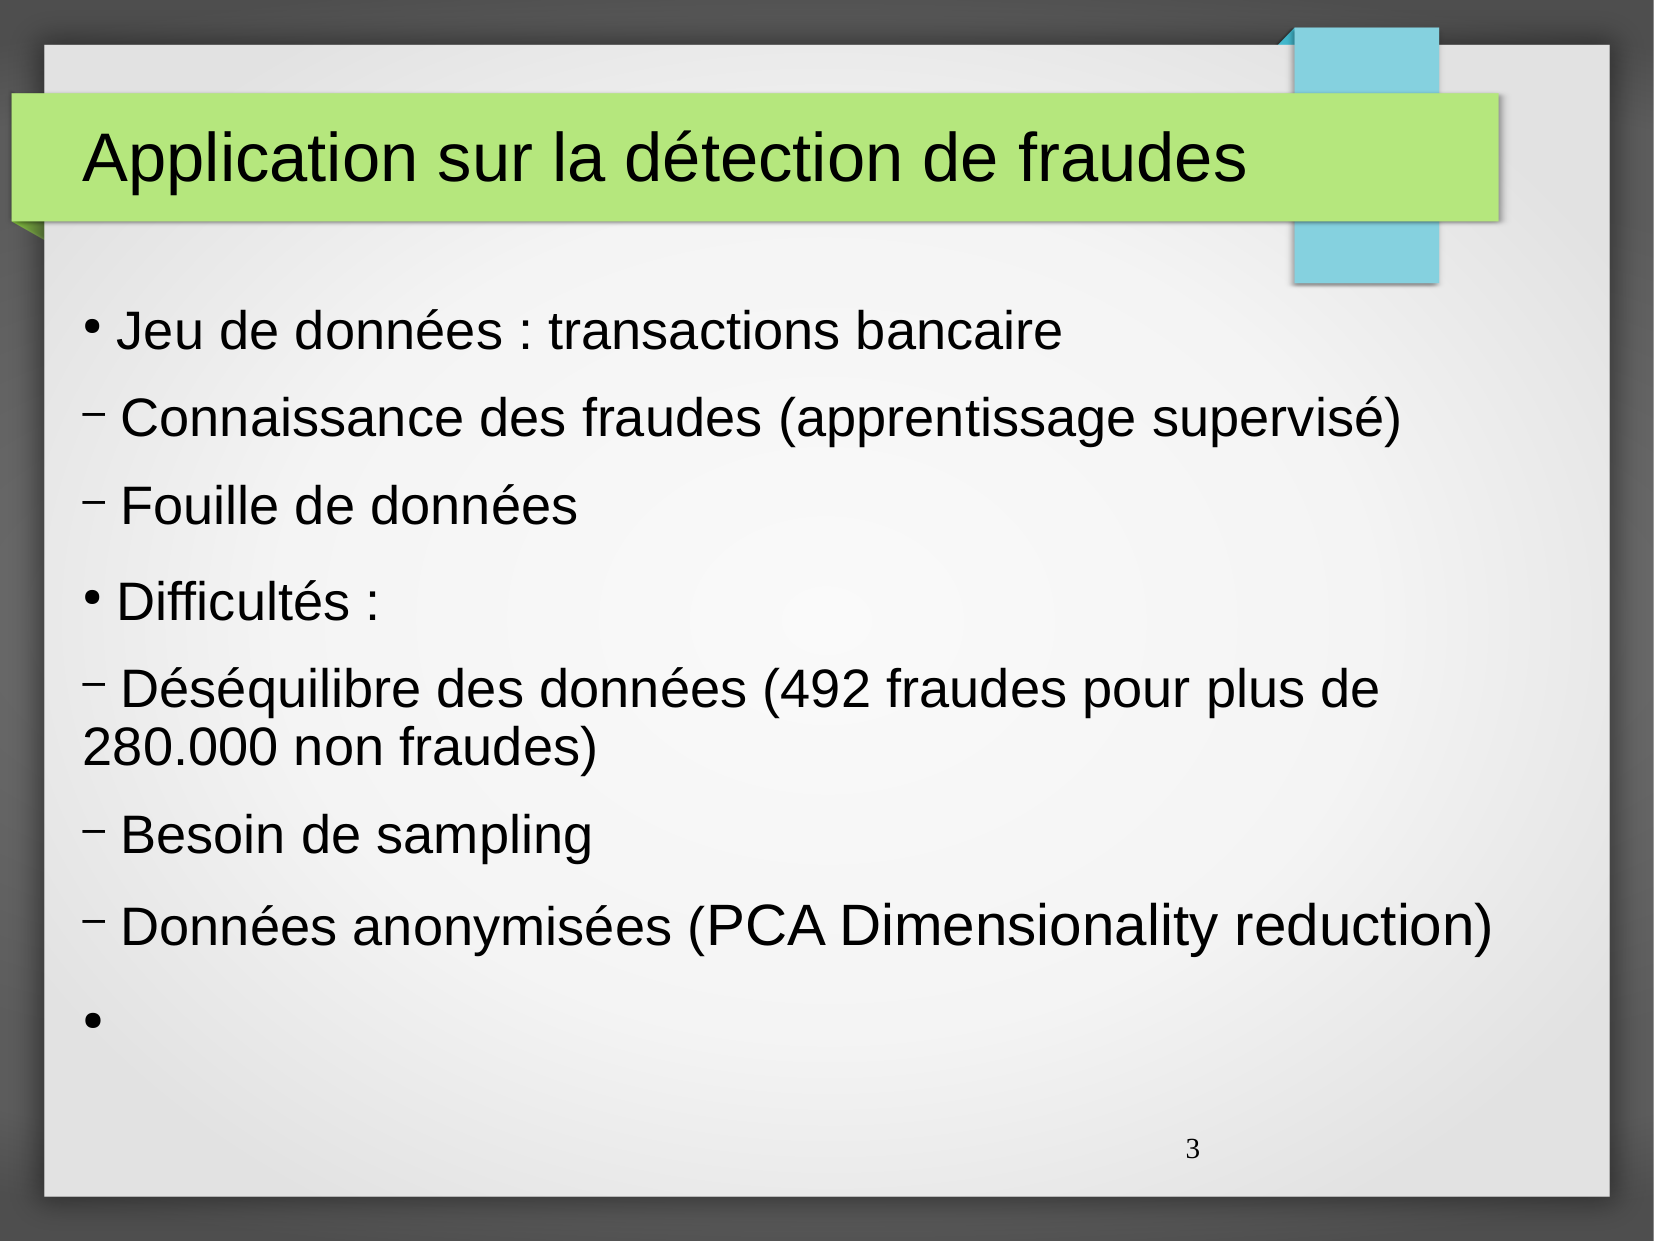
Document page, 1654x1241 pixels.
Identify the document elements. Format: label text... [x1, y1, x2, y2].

text_box [1185, 1129, 1571, 1216]
title Application sur la détection de fraudes [82, 111, 1264, 196]
list Jeu de données : transactions bancaire Connaissance des fraudes (apprentissage supervisé) Fouille de données Difficultés : Déséquilibre des données (492 fraudes pour plus de 280.000 non fraudes) Besoin de sampling Données anonymisées (PCA Dimensionality reduction) [82, 295, 1571, 1015]
